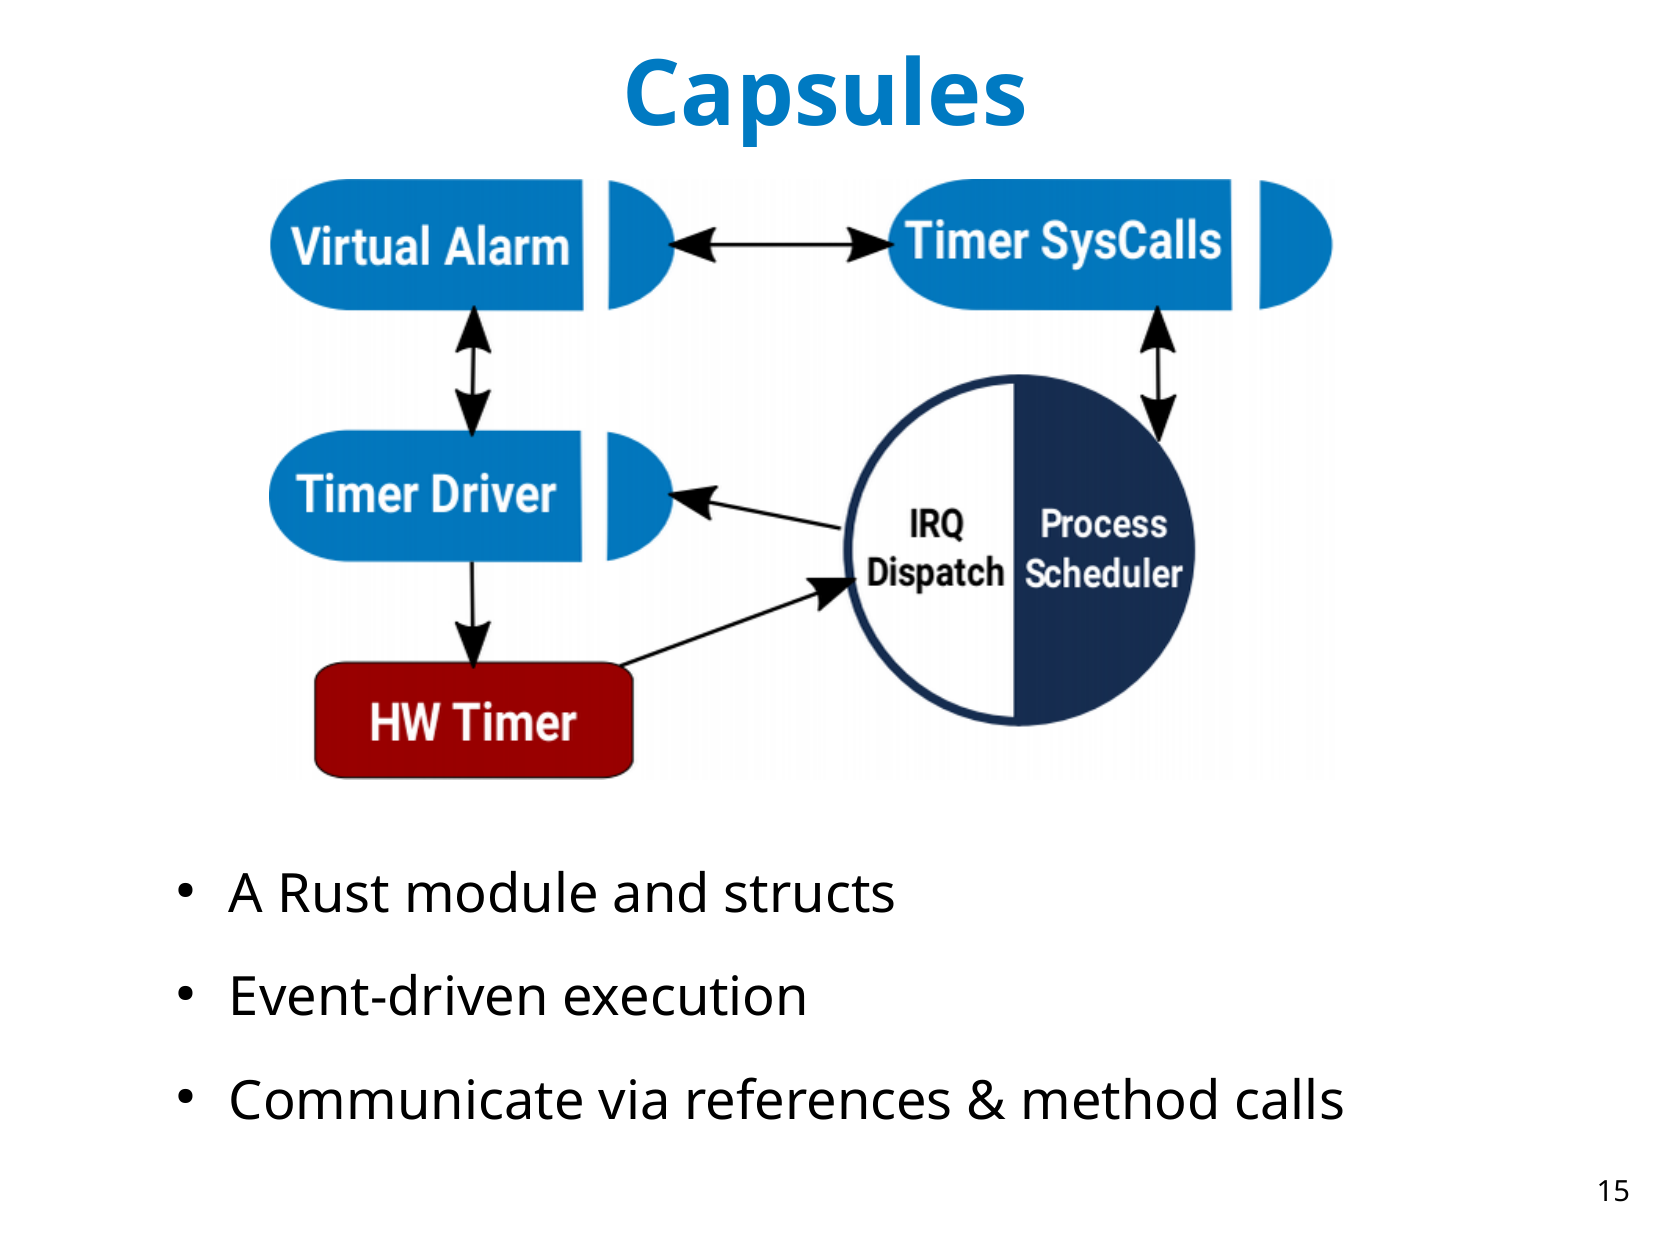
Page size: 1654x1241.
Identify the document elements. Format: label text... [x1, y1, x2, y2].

list A Rust module and structs Event-driven execution Communicate via references & method calls [158, 799, 1524, 1190]
text_box Capsules [0, 0, 1651, 181]
picture [269, 179, 1338, 780]
